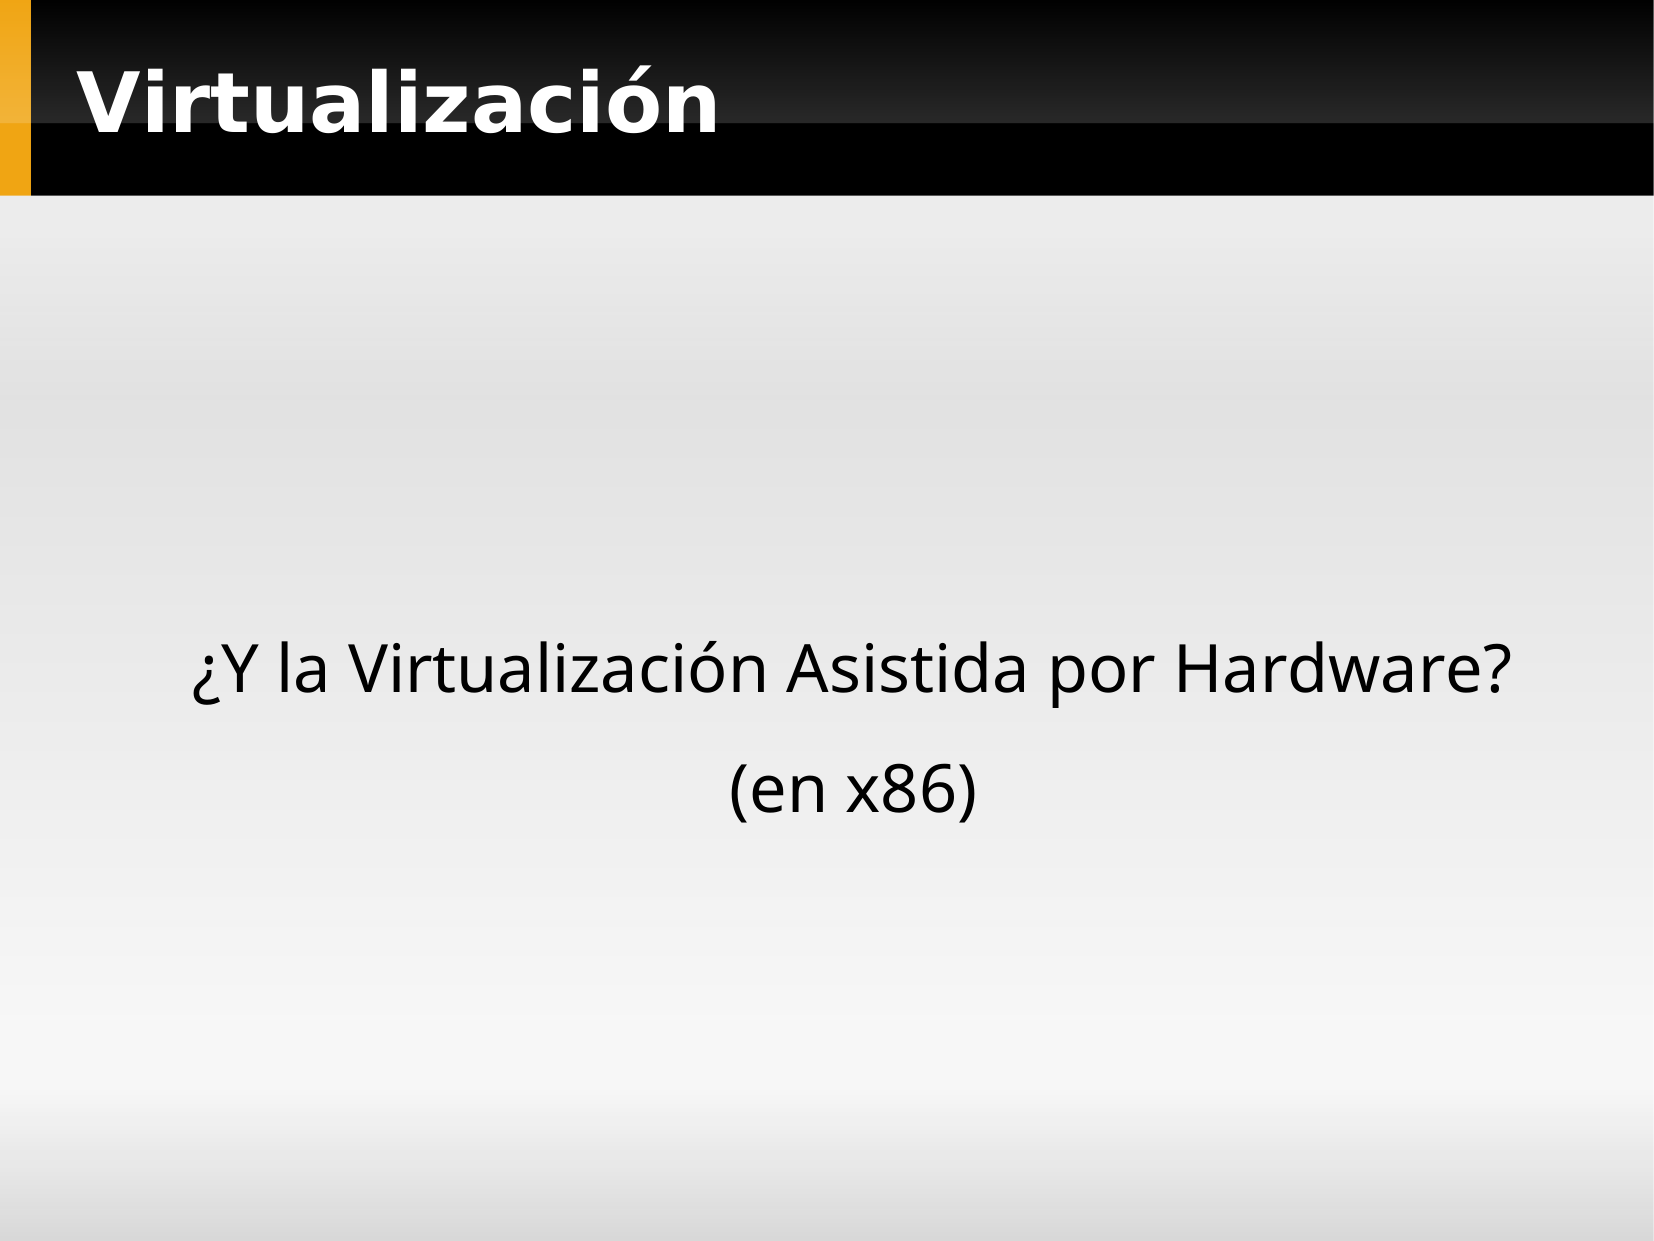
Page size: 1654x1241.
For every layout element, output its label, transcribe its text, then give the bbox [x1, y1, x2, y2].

list ¿Y la Virtualización Asistida por Hardware? (en x86) [82, 260, 1625, 1065]
title Virtualización [76, 0, 1565, 208]
picture [0, 0, 1654, 1241]
